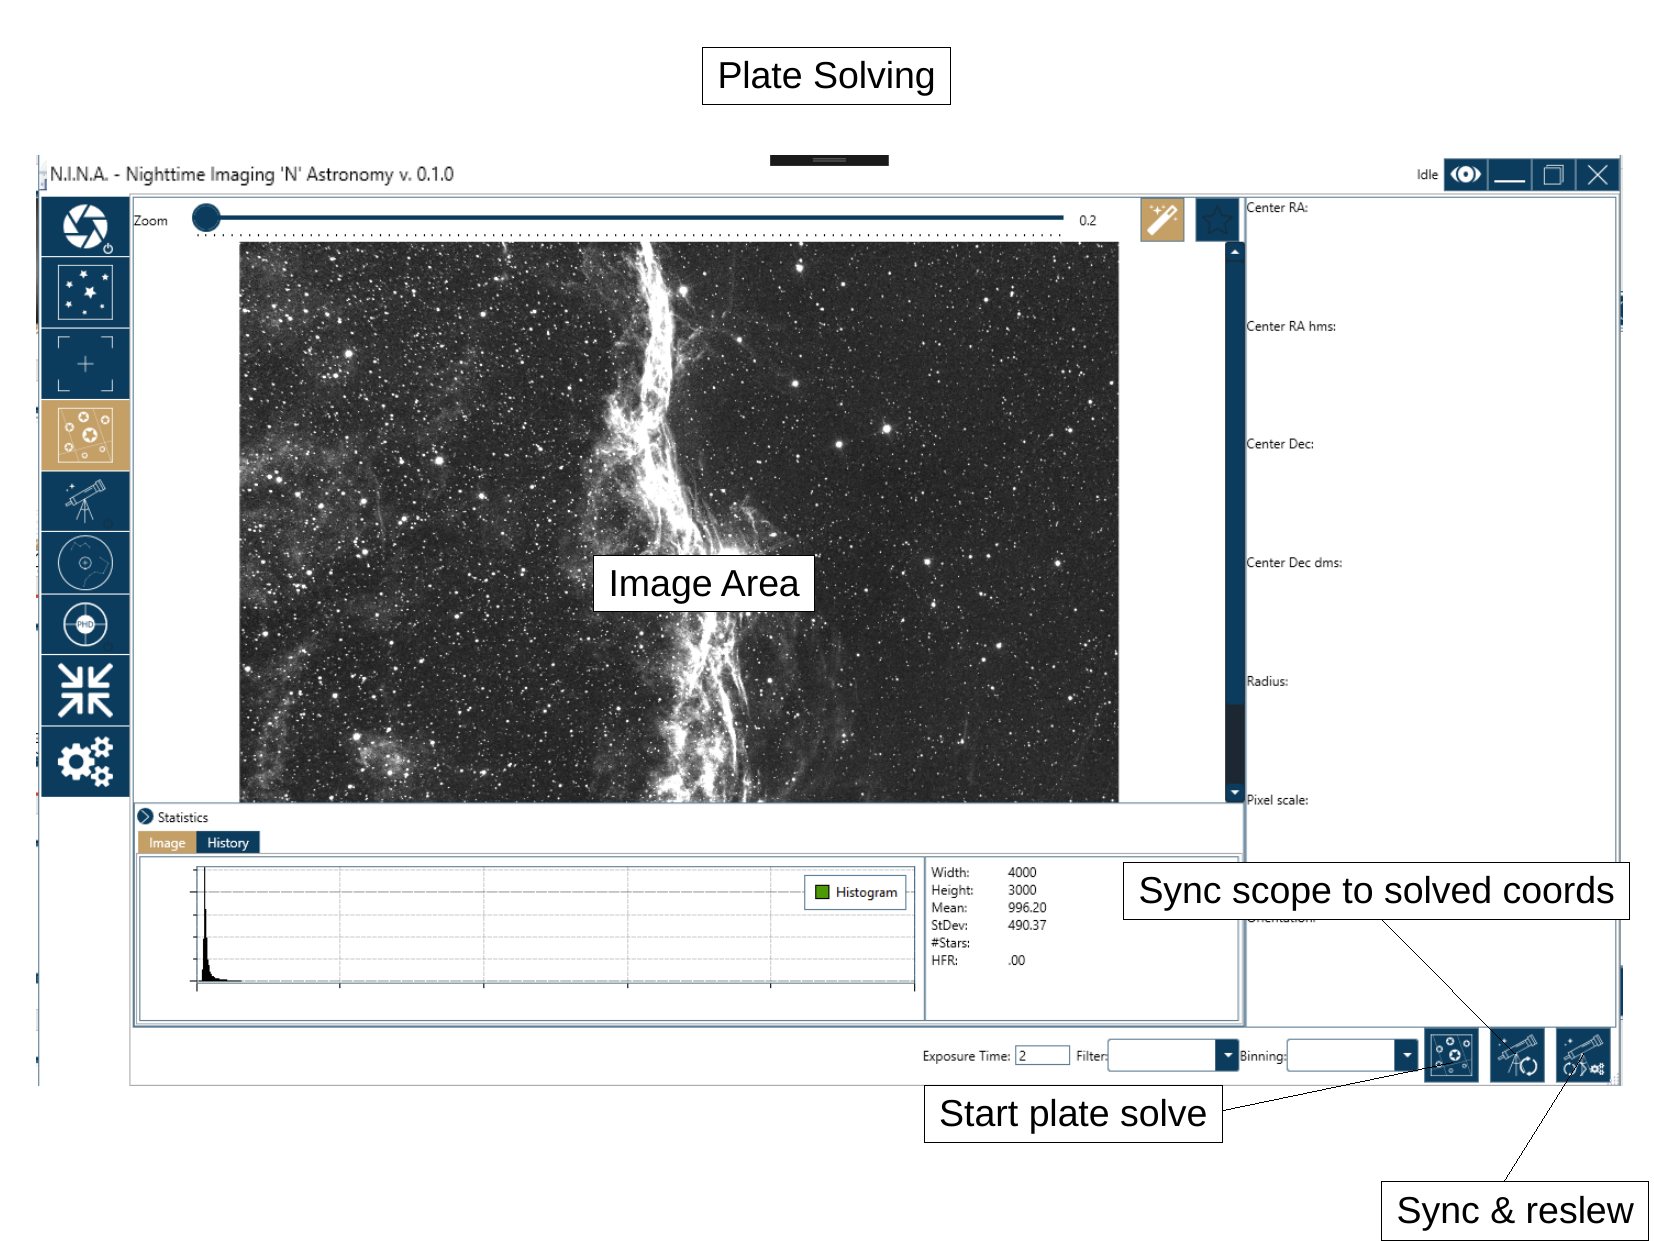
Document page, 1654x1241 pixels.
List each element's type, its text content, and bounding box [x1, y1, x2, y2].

text_box Start plate solve [924, 1085, 1223, 1143]
picture [36, 155, 1623, 1086]
text_box Plate Solving [702, 47, 951, 105]
text_box Sync scope to solved coords [1123, 862, 1630, 920]
text_box Sync & reslew [1381, 1181, 1635, 1241]
text_box Image Area [593, 555, 815, 612]
